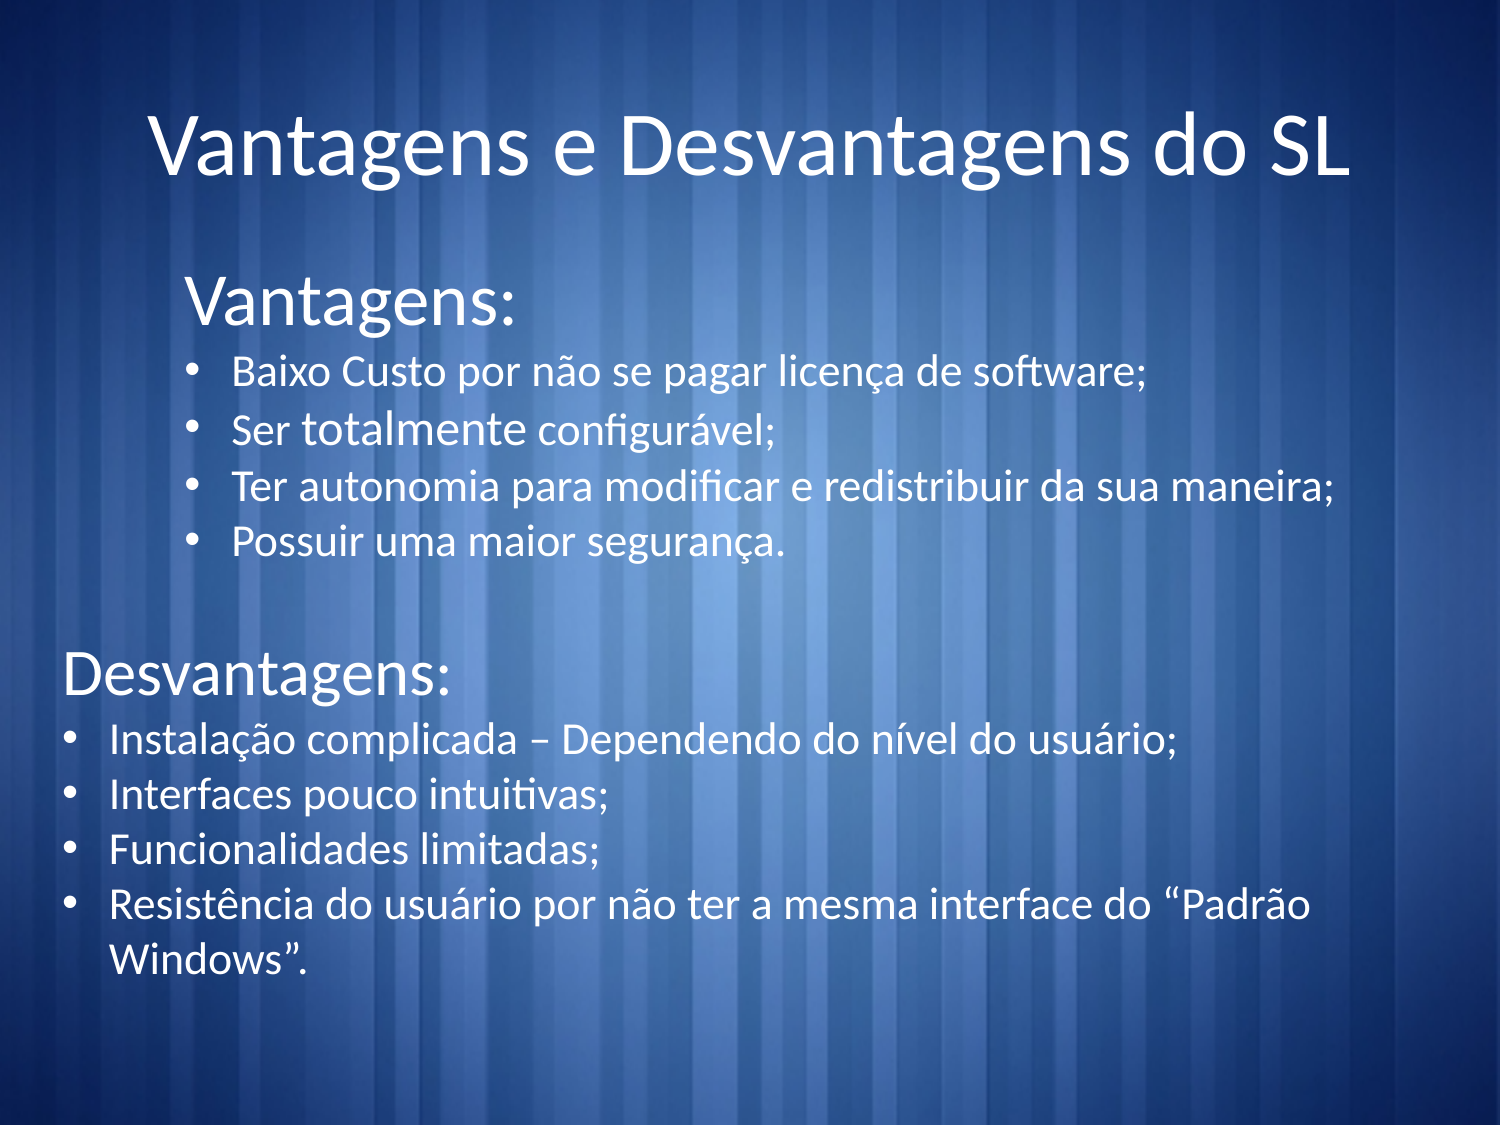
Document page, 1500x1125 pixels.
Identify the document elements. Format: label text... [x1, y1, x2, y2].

picture [0, 0, 1500, 1125]
text_box Vantagens: Baixo Custo por não se pagar licença de software; Ser totalmente configurável; Ter autonomia para modificar e redistribuir da sua maneira; Possuir uma maior segurança. [169, 243, 1352, 574]
title Vantagens e Desvantagens do SL [75, 45, 1425, 233]
text_box Desvantagens: Instalação complicada – Dependendo do nível do usuário; Interfaces pouco intuitivas; Funcionalidades limitadas; Resistência do usuário por não ter a mesma interface do “Padrão Windows”. [47, 621, 1394, 992]
